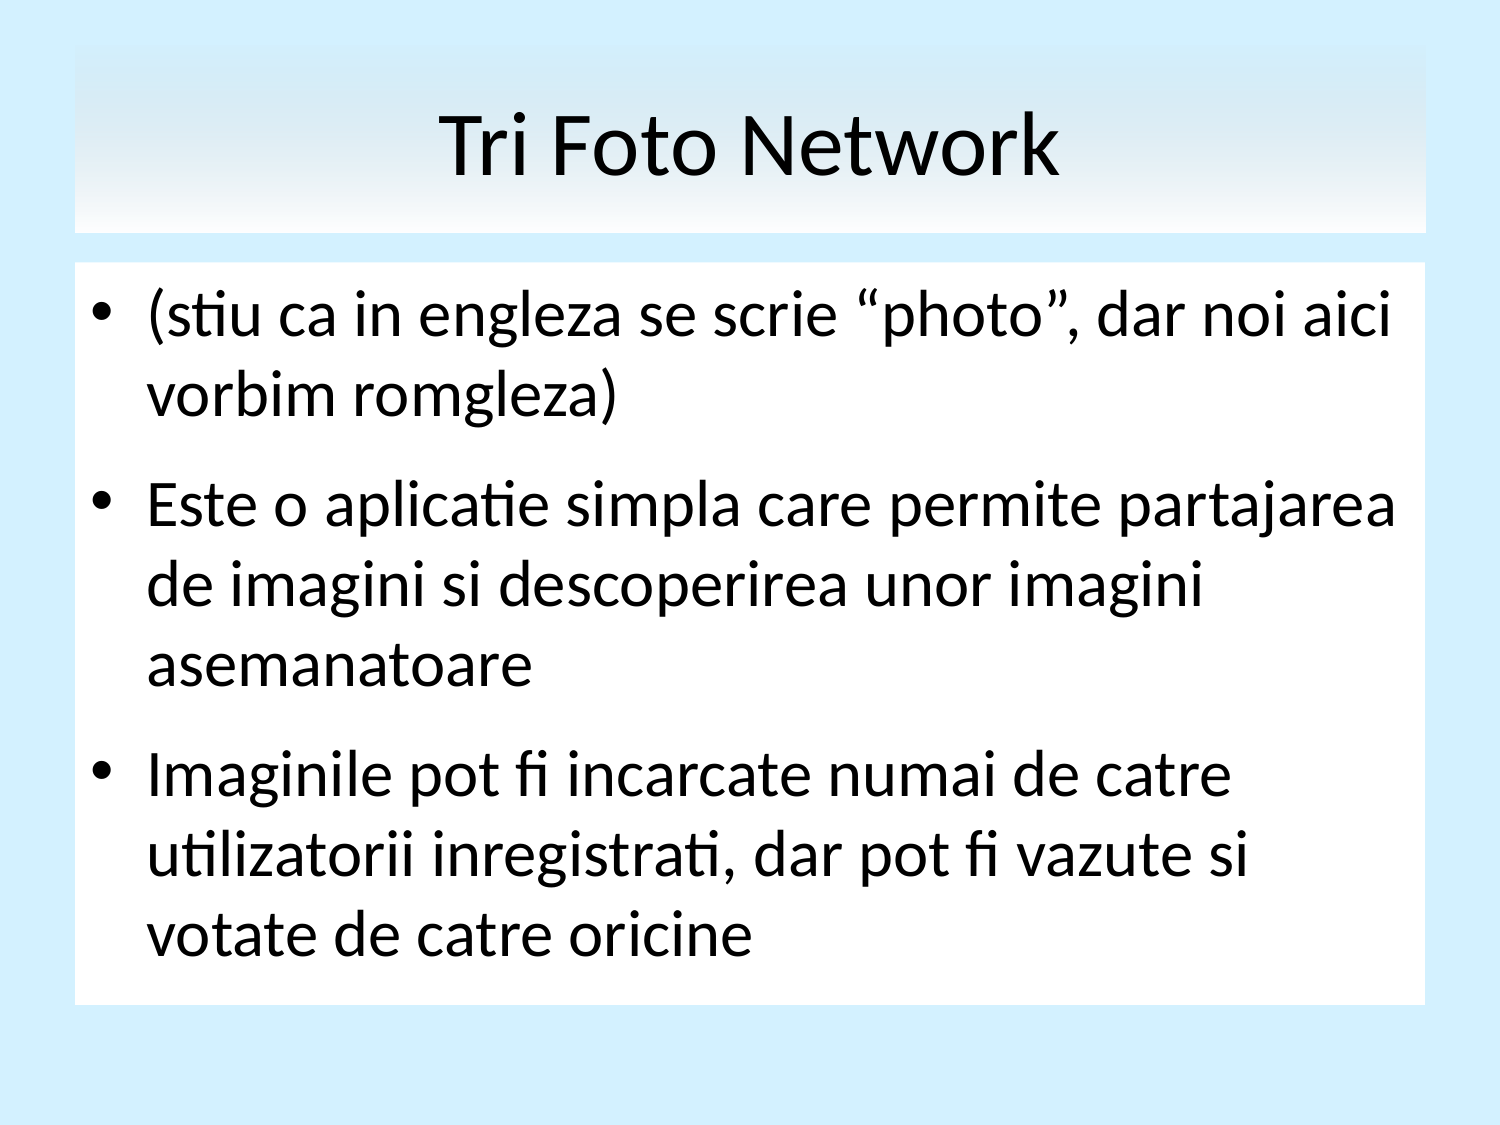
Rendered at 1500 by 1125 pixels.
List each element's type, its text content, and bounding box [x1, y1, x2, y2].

list (stiu ca in engleza se scrie “photo”, dar noi aici vorbim romgleza) Este o aplicatie simpla care permite partajarea de imagini si descoperirea unor imagini asemanatoare Imaginile pot fi incarcate numai de catre utilizatorii inregistrati, dar pot fi vazute si votate de catre oricine [75, 262, 1425, 1005]
title Tri Foto Network [75, 45, 1425, 233]
